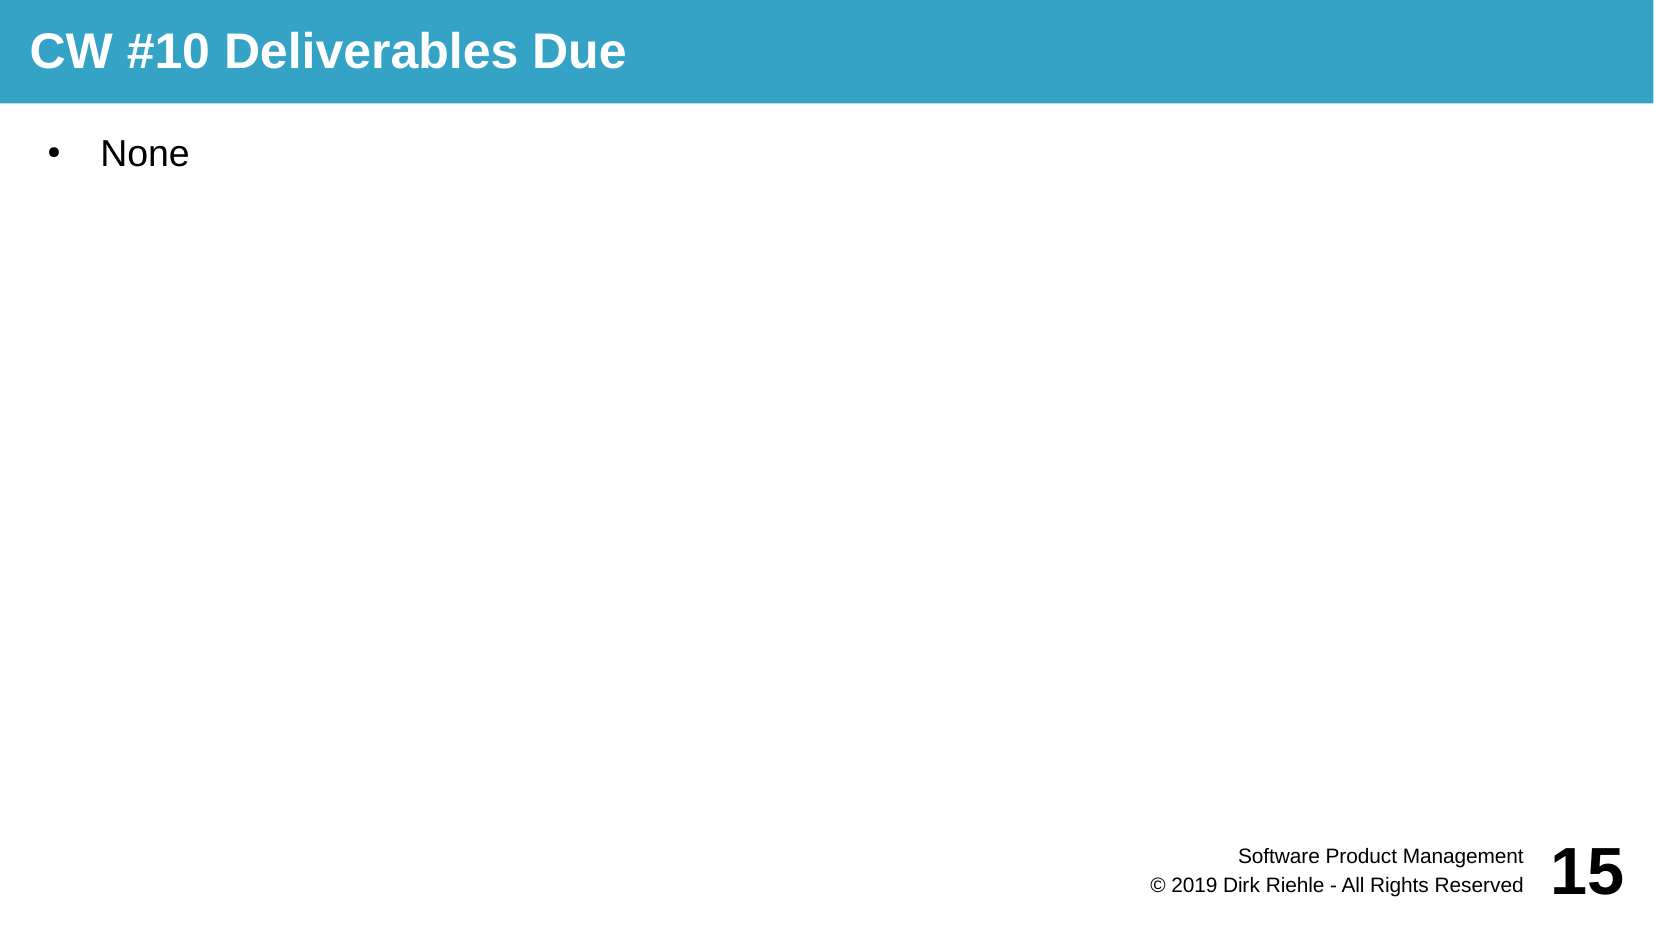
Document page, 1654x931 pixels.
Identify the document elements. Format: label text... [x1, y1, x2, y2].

list None [29, 132, 1625, 813]
title CW #10 Deliverables Due [0, 0, 1654, 104]
